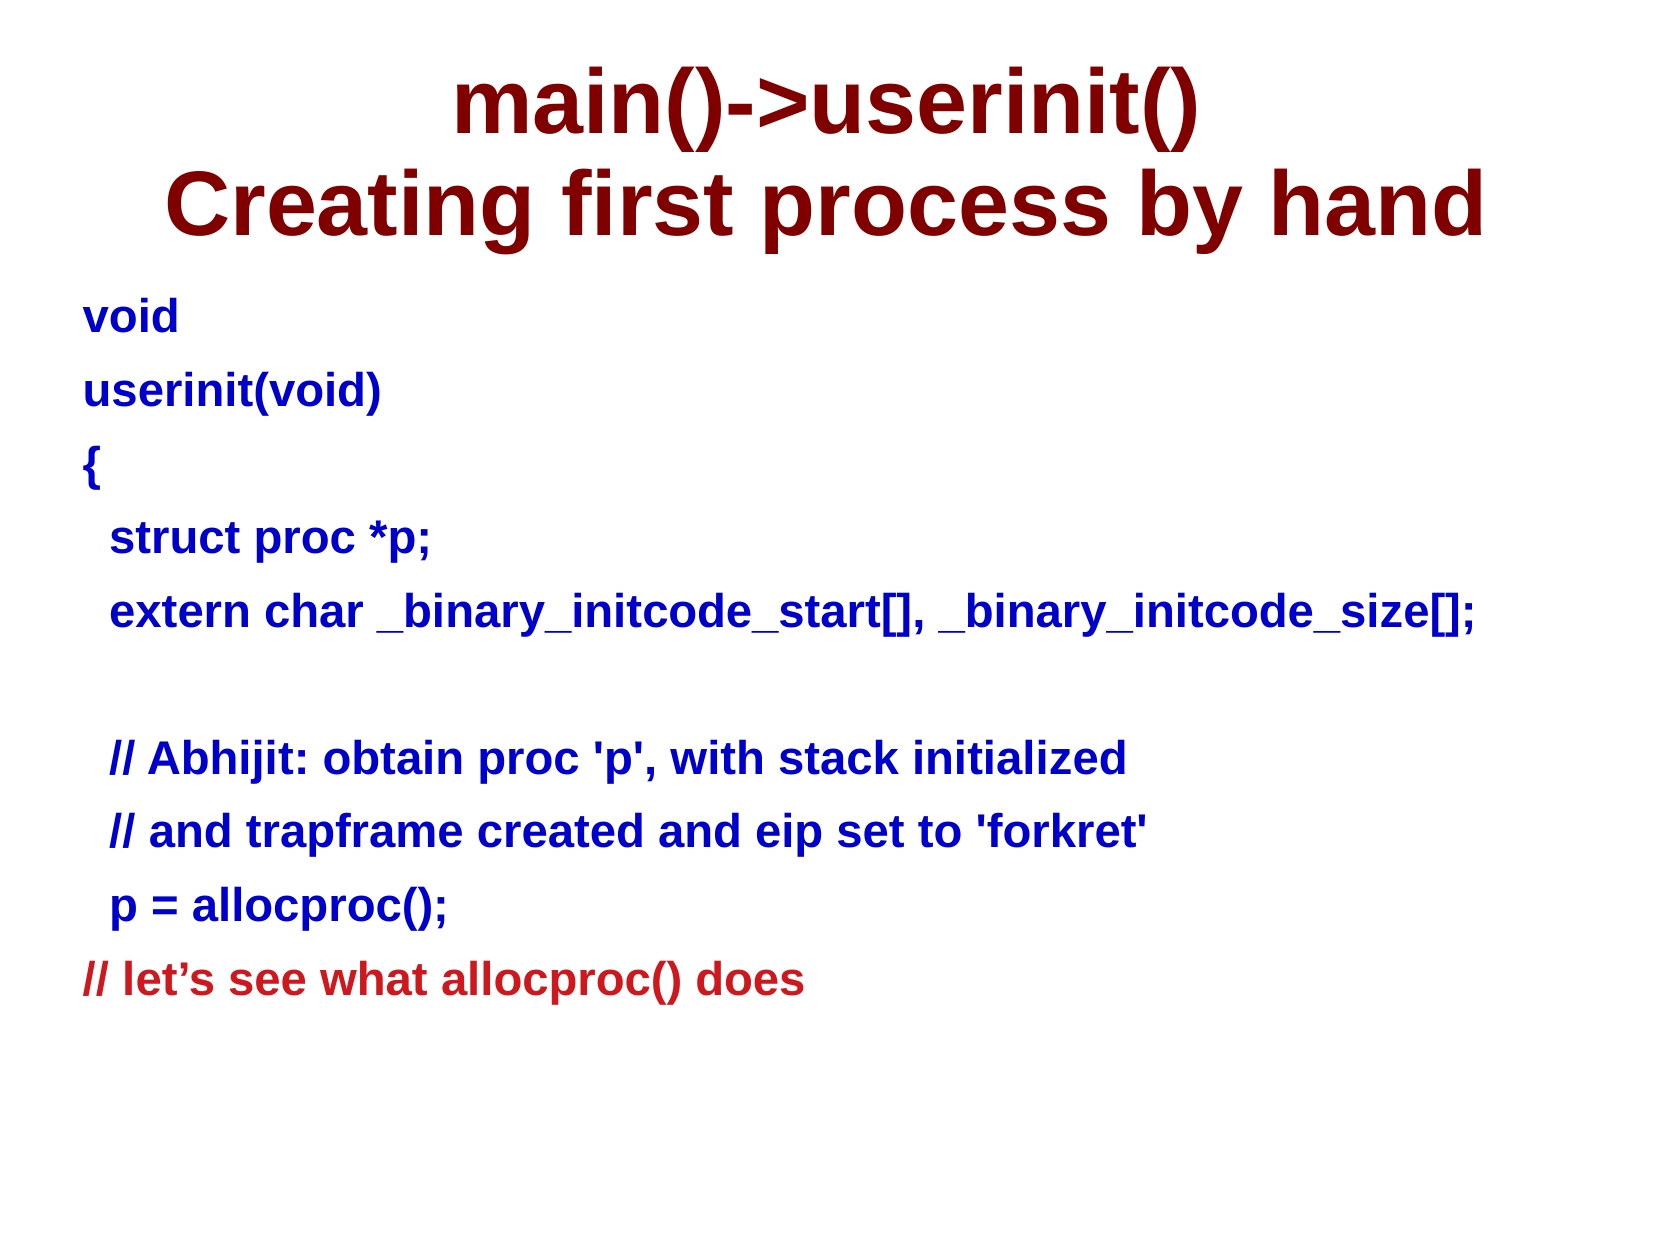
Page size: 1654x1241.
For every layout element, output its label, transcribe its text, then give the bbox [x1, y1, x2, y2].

title main()->userinit() Creating first process by hand [82, 49, 1571, 257]
list void userinit(void) { struct proc *p; extern char _binary_initcode_start[], _binary_initcode_size[]; // Abhijit: obtain proc 'p', with stack initialized // and trapframe created and eip set to 'forkret' p = allocproc(); // let’s see what allocproc() does [82, 290, 1571, 1010]
